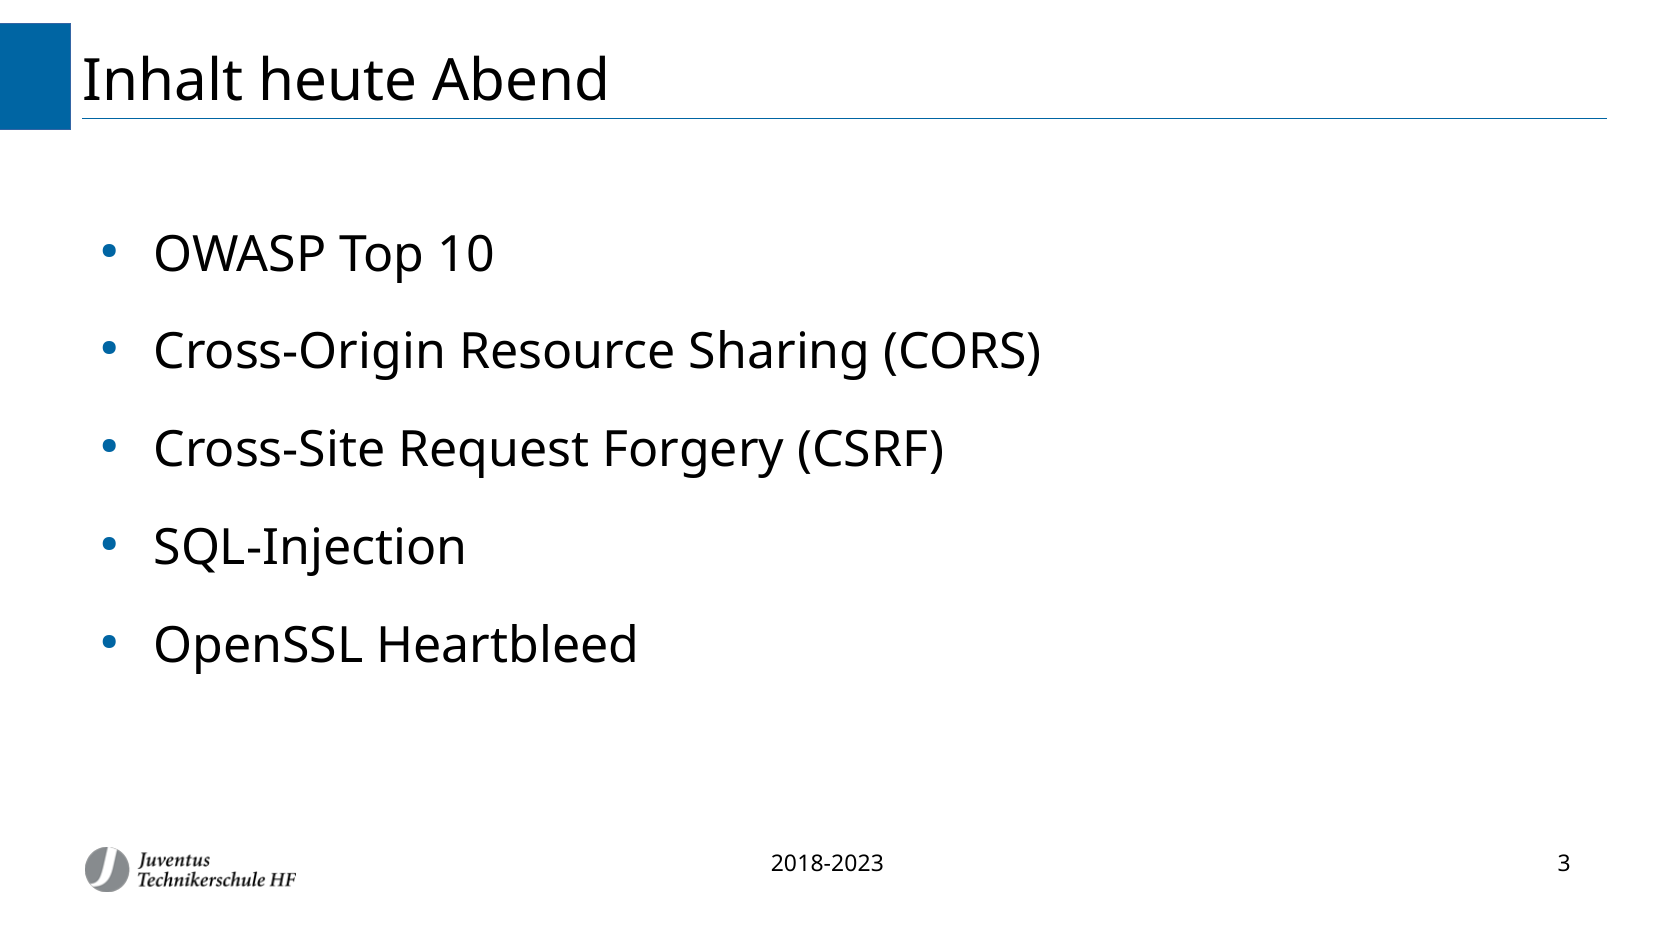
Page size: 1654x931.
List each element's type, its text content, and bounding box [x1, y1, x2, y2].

picture [85, 847, 296, 892]
list OWASP Top 10 Cross-Origin Resource Sharing (CORS) Cross-Site Request Forgery (CSRF) SQL-Injection OpenSSL Heartbleed [82, 217, 1571, 758]
title Inhalt heute Abend [82, 37, 1571, 119]
